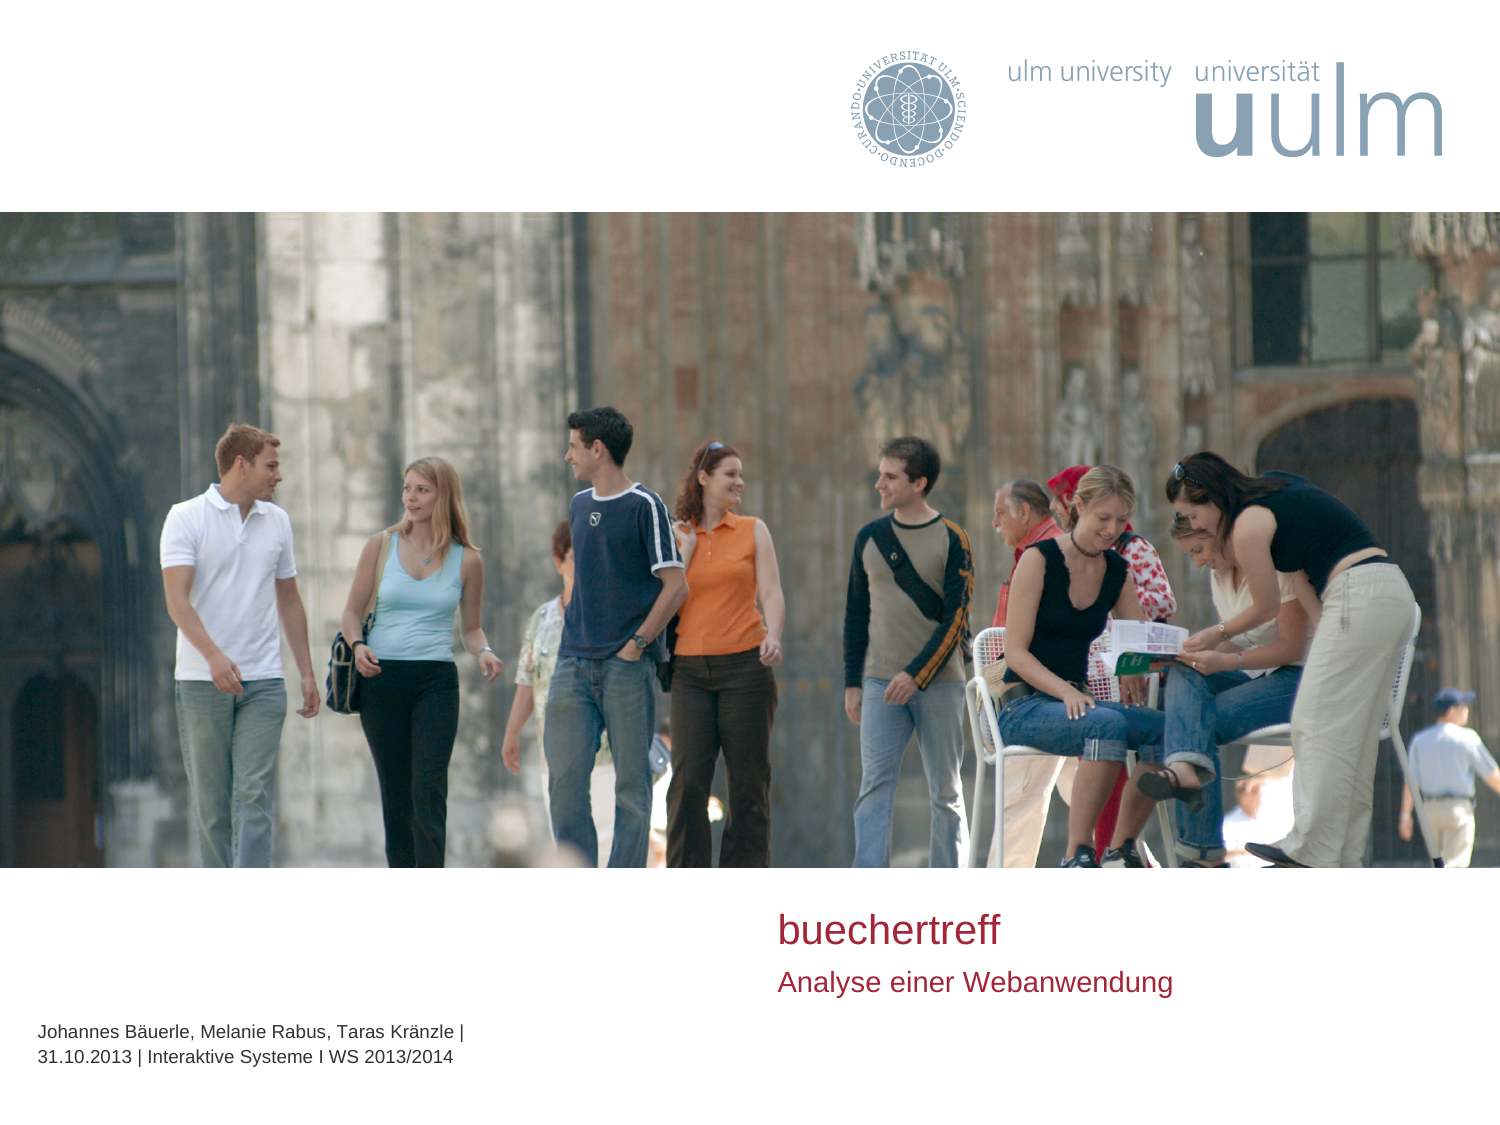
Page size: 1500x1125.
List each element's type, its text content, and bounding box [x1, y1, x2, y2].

text_box buechertreff Analyse einer Webanwendung [777, 902, 1453, 999]
text_box Johannes Bäuerle, Melanie Rabus, Taras Kränzle | 31.10.2013 | Interaktive Systeme I WS 2013/2014 [37, 1017, 513, 1068]
picture [0, 212, 1500, 868]
picture [851, 51, 1442, 167]
